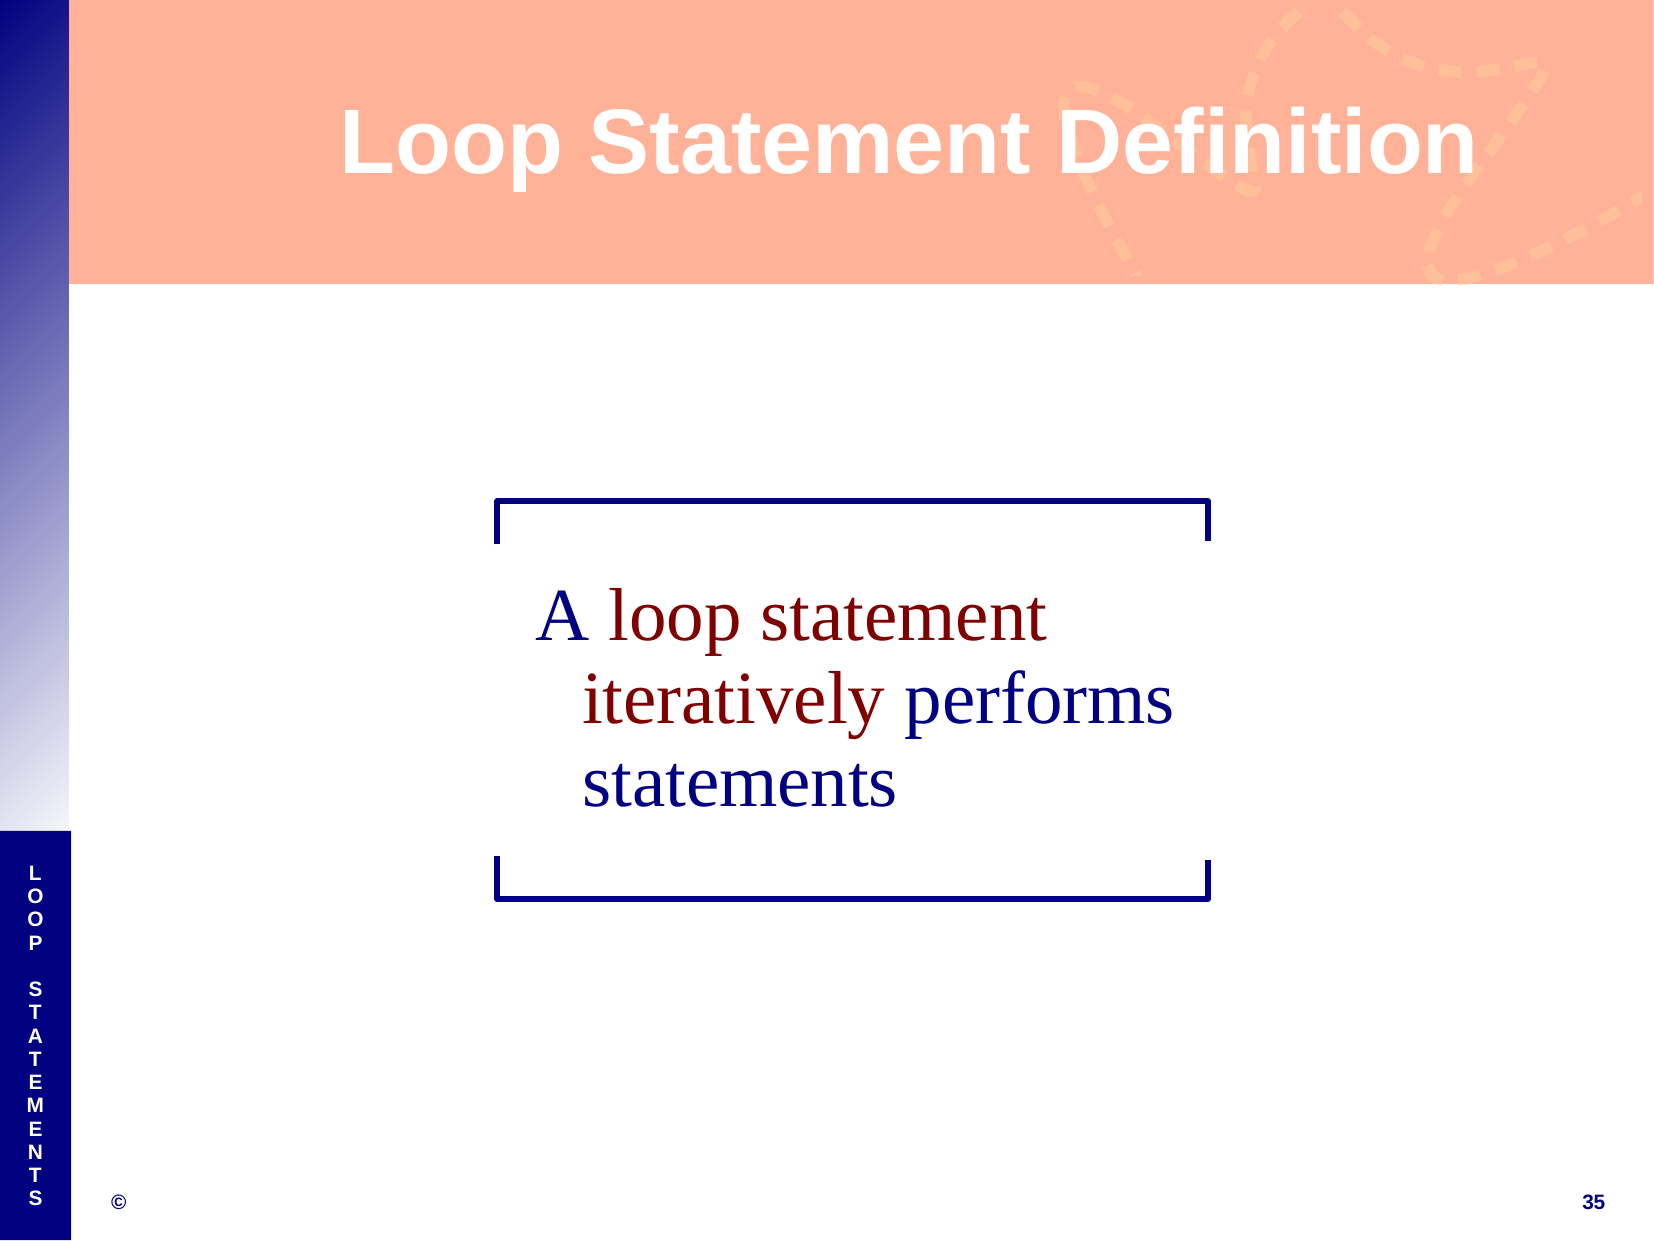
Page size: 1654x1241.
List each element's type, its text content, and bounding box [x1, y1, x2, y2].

title Loop Statement Definition [204, 37, 1617, 246]
text_box A loop statement iteratively performs statements [510, 472, 1195, 925]
text_box L O O P S T A T E M E N T S [0, 830, 71, 1241]
